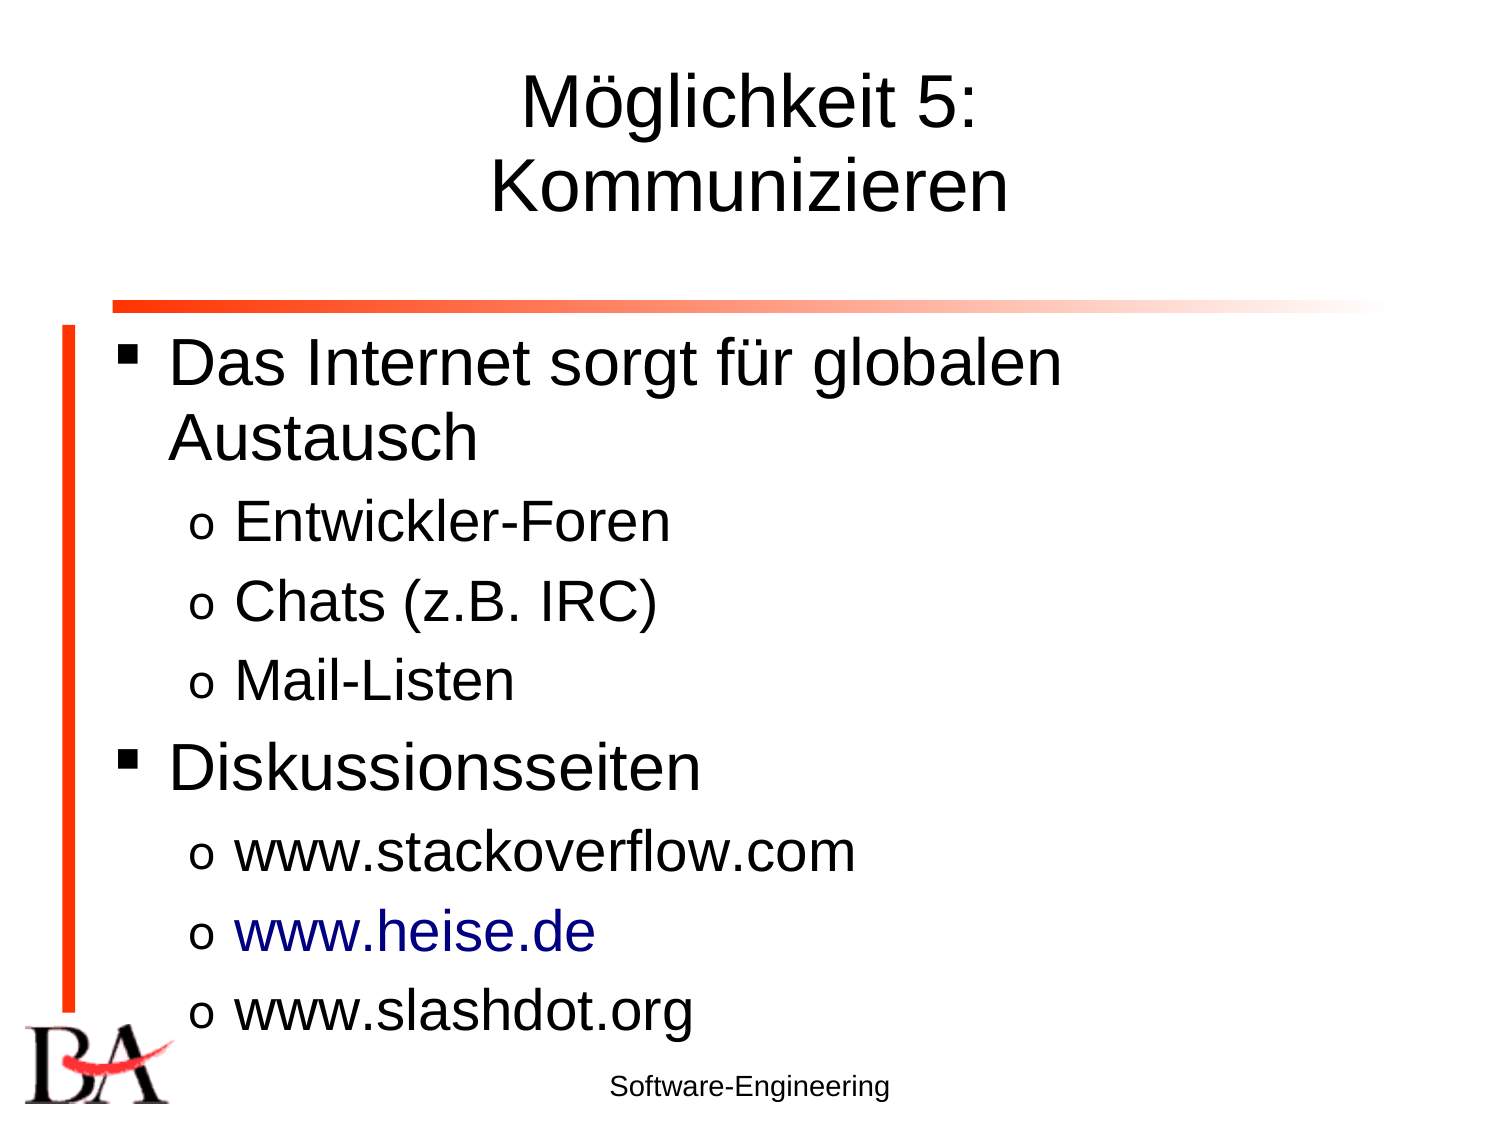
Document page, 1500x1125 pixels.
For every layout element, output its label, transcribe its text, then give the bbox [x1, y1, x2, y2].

list Das Internet sorgt für globalen Austausch Entwickler-Foren Chats (z.B. IRC) Mail-Listen Diskussionsseiten www.stackoverflow.com www.heise.de www.slashdot.org [112, 324, 1388, 1042]
picture [24, 1024, 175, 1104]
title Möglichkeit 5: Kommunizieren [112, 28, 1388, 259]
